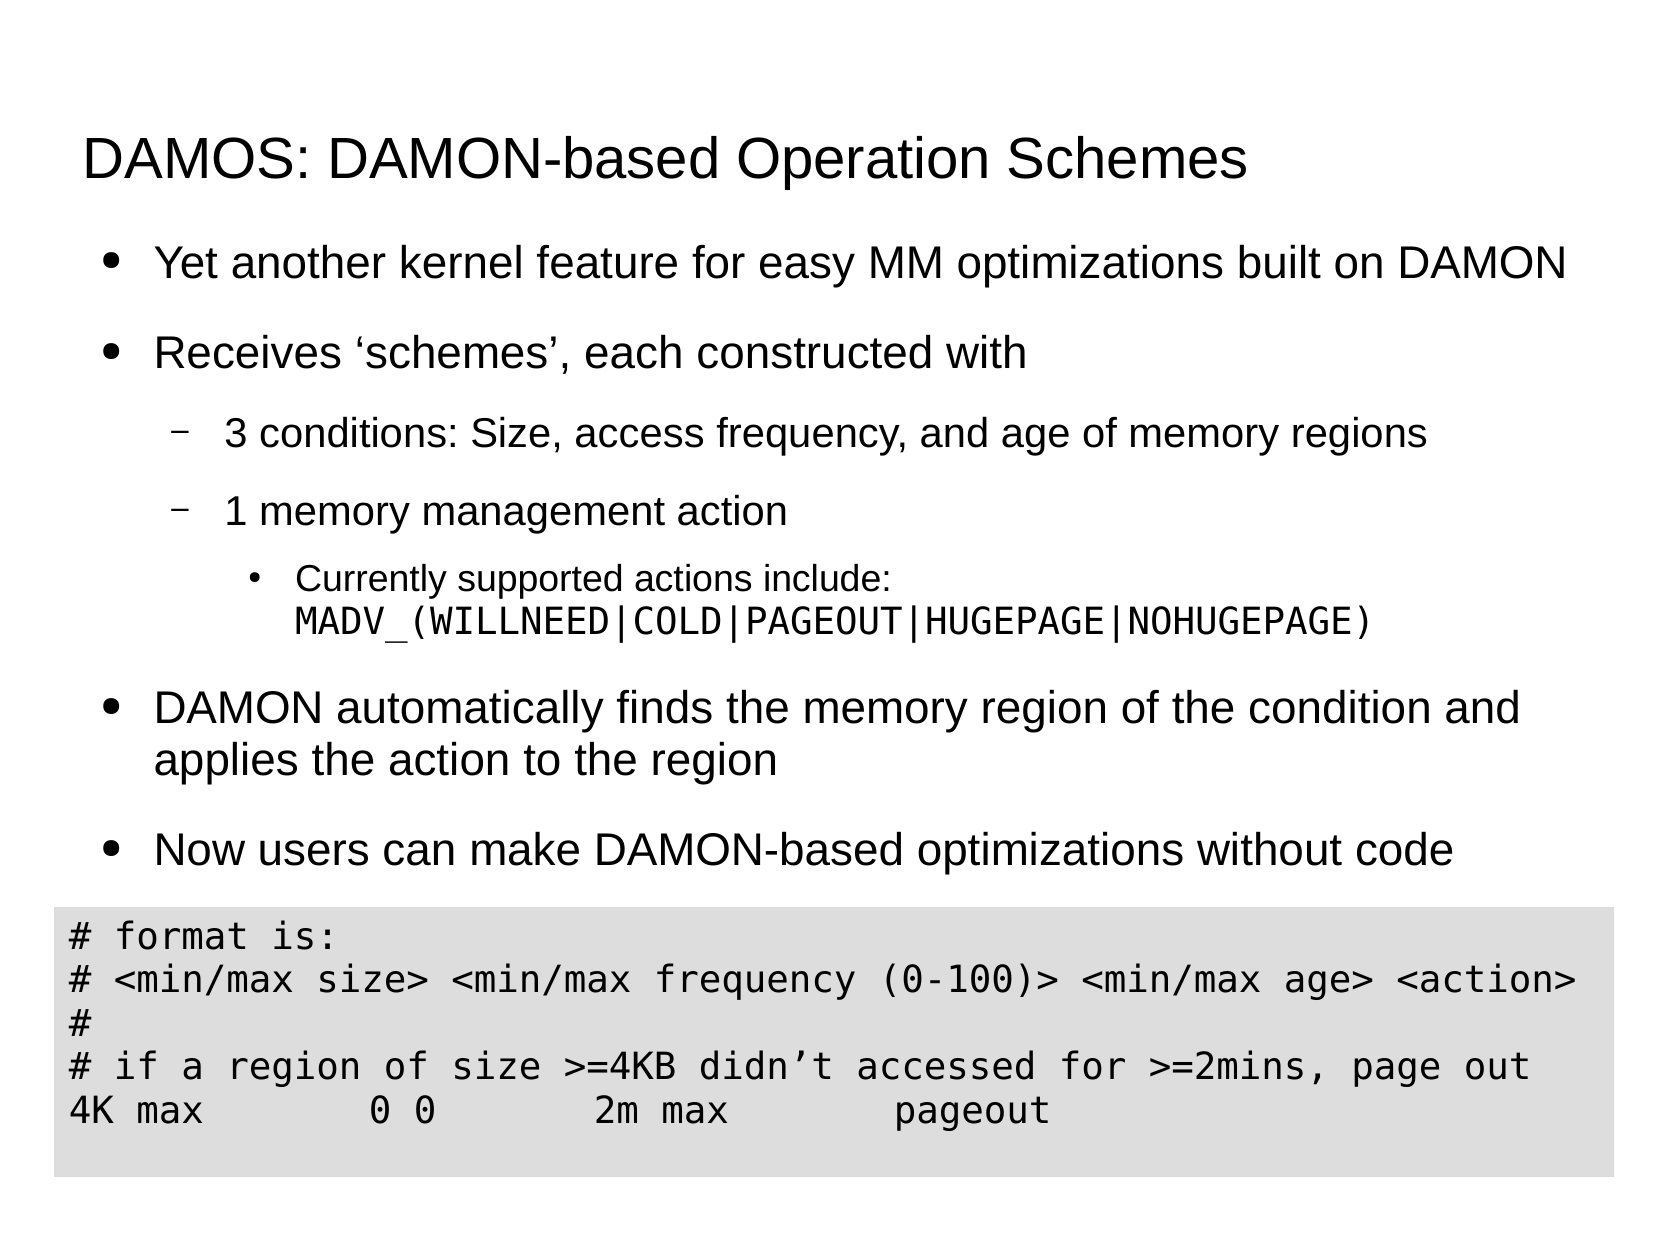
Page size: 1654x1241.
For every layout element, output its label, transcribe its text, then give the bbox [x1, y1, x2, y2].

text_box # format is: # <min/max size> <min/max frequency (0-100)> <min/max age> <action> # # if a region of size >=4KB didn’t accessed for >=2mins, page out 4K max 0 0 2m max pageout [54, 907, 1615, 1178]
title DAMOS: DAMON-based Operation Schemes [82, 108, 1571, 210]
list Yet another kernel feature for easy MM optimizations built on DAMON Receives ‘schemes’, each constructed with 3 conditions: Size, access frequency, and age of memory regions 1 memory management action Currently supported actions include: MADV_(WILLNEED|COLD|PAGEOUT|HUGEPAGE|NOHUGEPAGE) DAMON automatically finds the memory region of the condition and applies the action to the region Now users can make DAMON-based optimizations without code [82, 236, 1571, 907]
